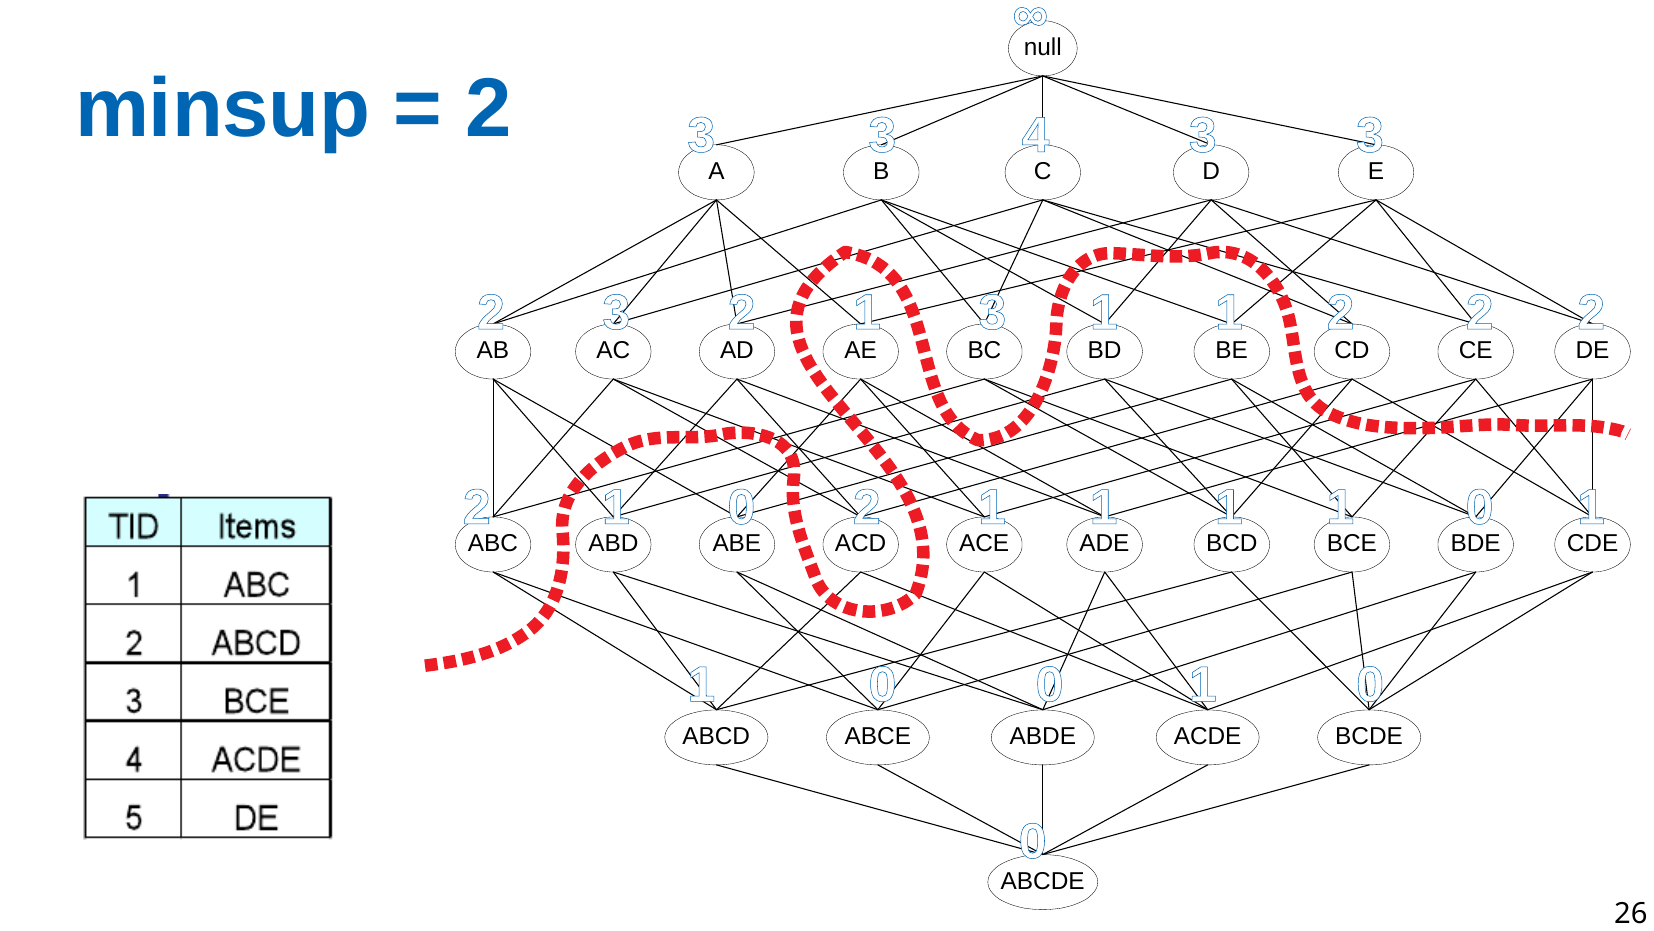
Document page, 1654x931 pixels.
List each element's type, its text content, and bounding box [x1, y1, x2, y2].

picture [453, 18, 1633, 276]
picture [82, 494, 337, 843]
text_box 0 [1003, 805, 1097, 877]
text_box 3 3 4 3 3 [672, 99, 1472, 226]
picture [453, 598, 1633, 911]
text_box minsup = 2 [60, 53, 619, 185]
text_box 2 1 0 2 1 1 1 1 0 1 [448, 471, 1647, 598]
text_box 1 0 0 1 0 [672, 648, 1451, 775]
picture [453, 403, 1633, 471]
text_box 2 3 2 1 3 1 1 2 2 2 [448, 276, 1641, 403]
text_box ∞ [997, 0, 1056, 49]
